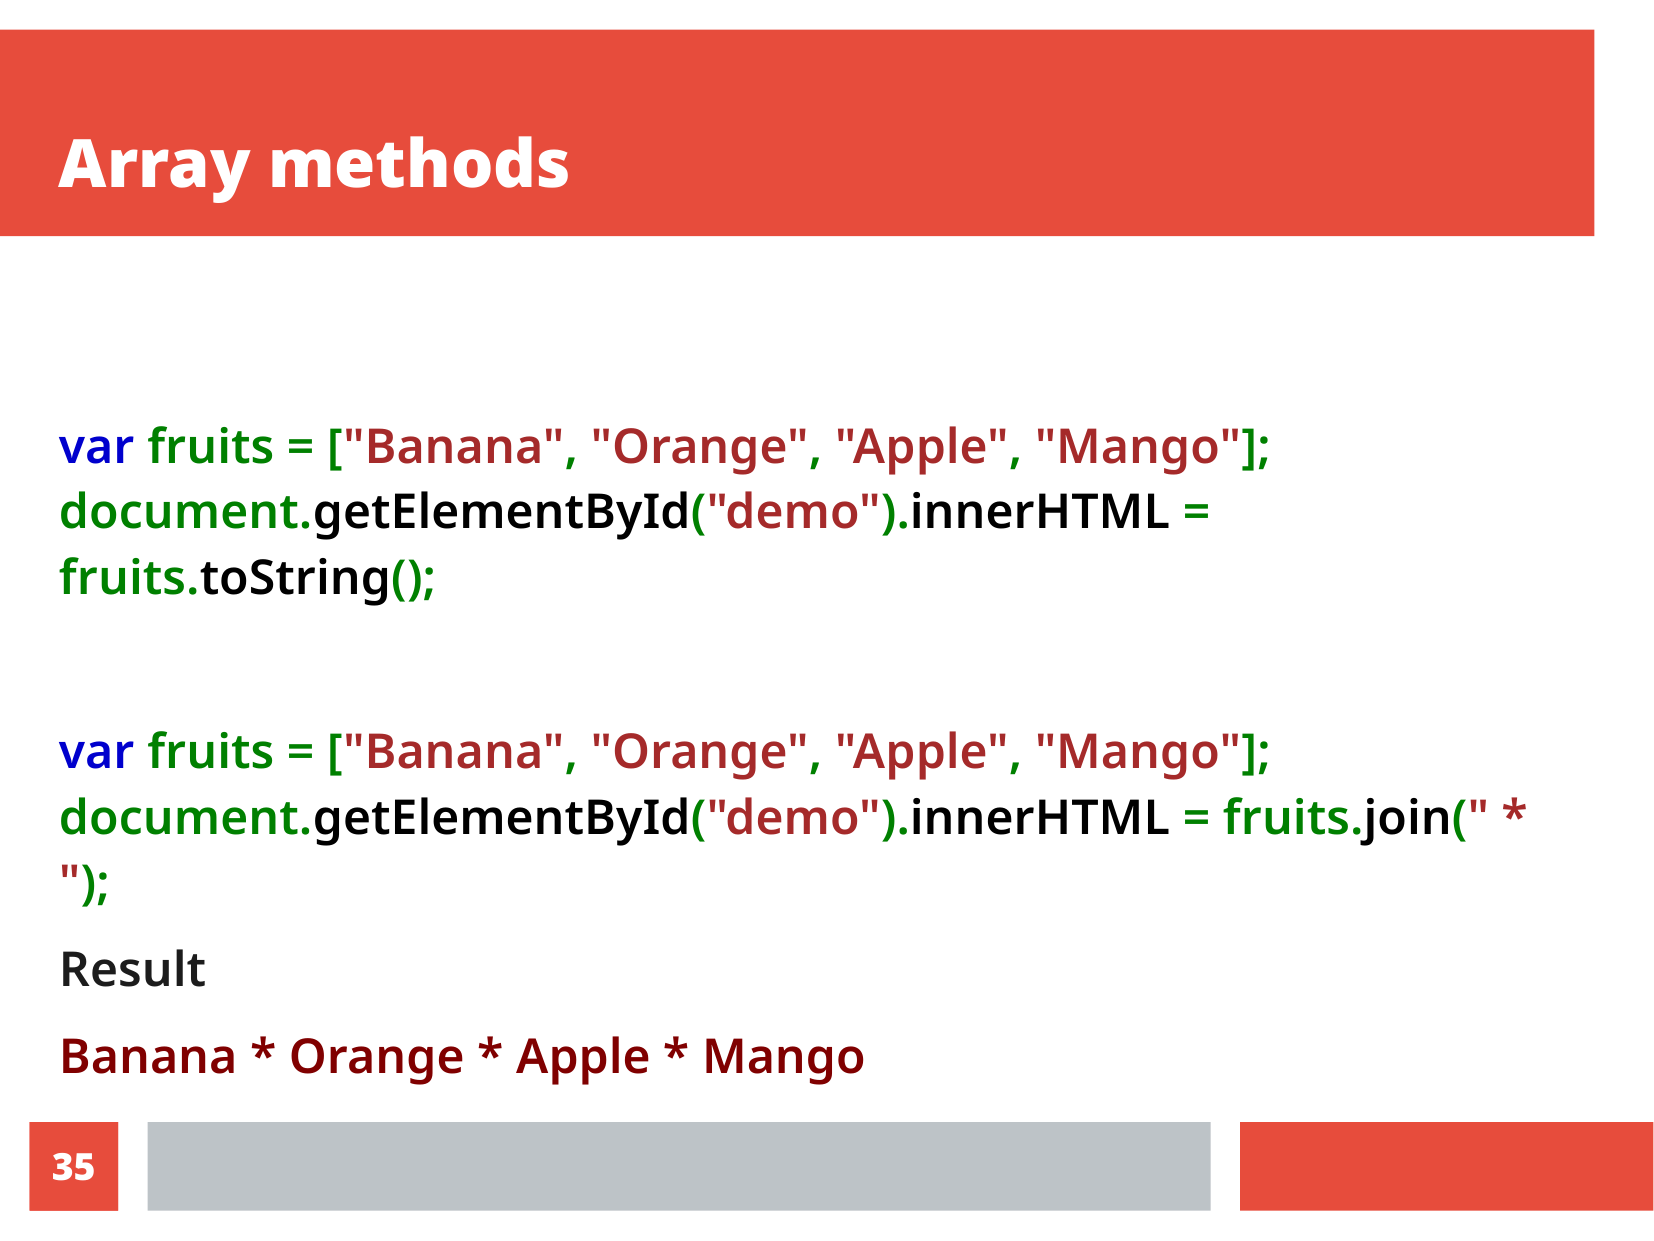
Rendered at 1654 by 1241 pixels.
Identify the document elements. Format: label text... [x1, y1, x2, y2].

list var fruits = ["Banana", "Orange", "Apple", "Mango"]; document.getElementById("demo").innerHTML = fruits.toString(); var fruits = ["Banana", "Orange", "Apple", "Mango"]; document.getElementById("demo").innerHTML = fruits.join(" * "); Result Banana * Orange * Apple * Mango [59, 324, 1565, 1093]
title Array methods [59, 59, 1595, 207]
